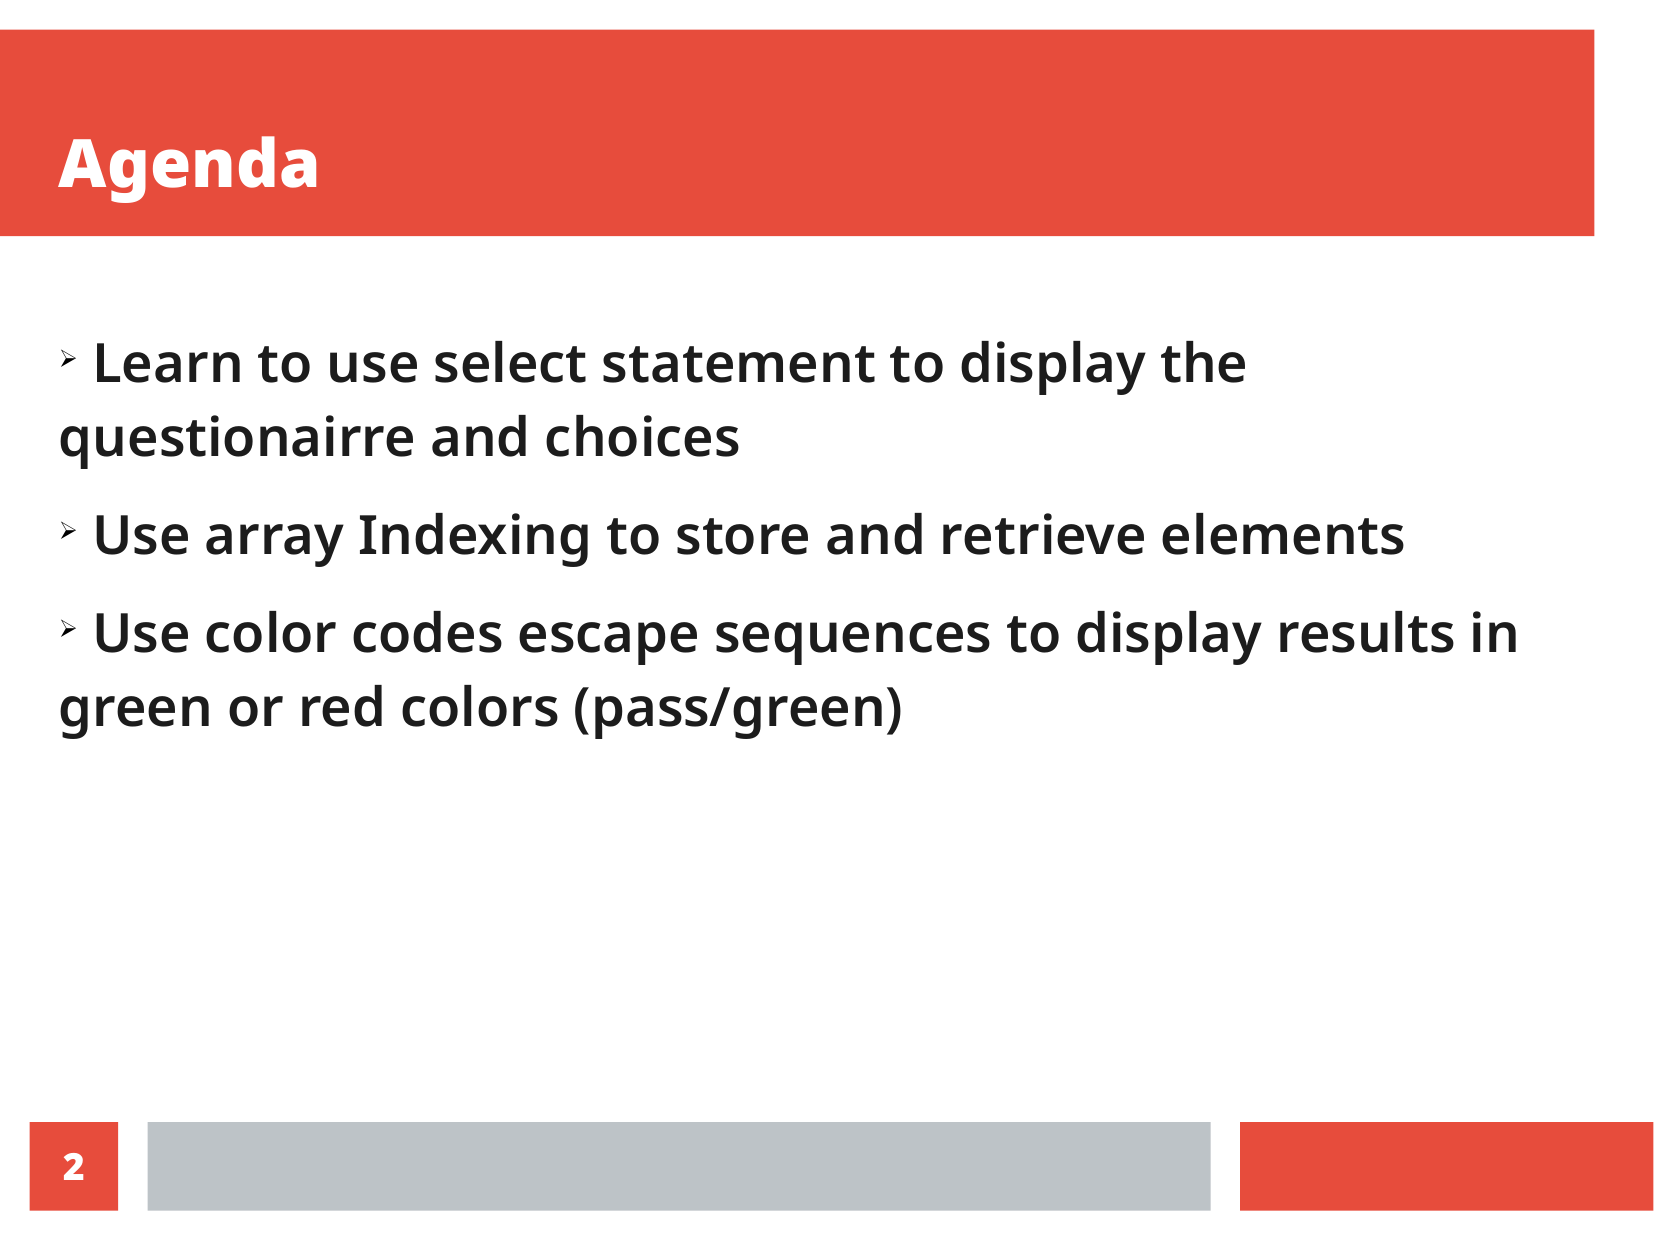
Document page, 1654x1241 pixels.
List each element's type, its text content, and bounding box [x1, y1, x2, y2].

title Agenda [59, 59, 1595, 207]
list Learn to use select statement to display the questionairre and choices Use array Indexing to store and retrieve elements Use color codes escape sequences to display results in green or red colors (pass/green) [59, 324, 1565, 1093]
